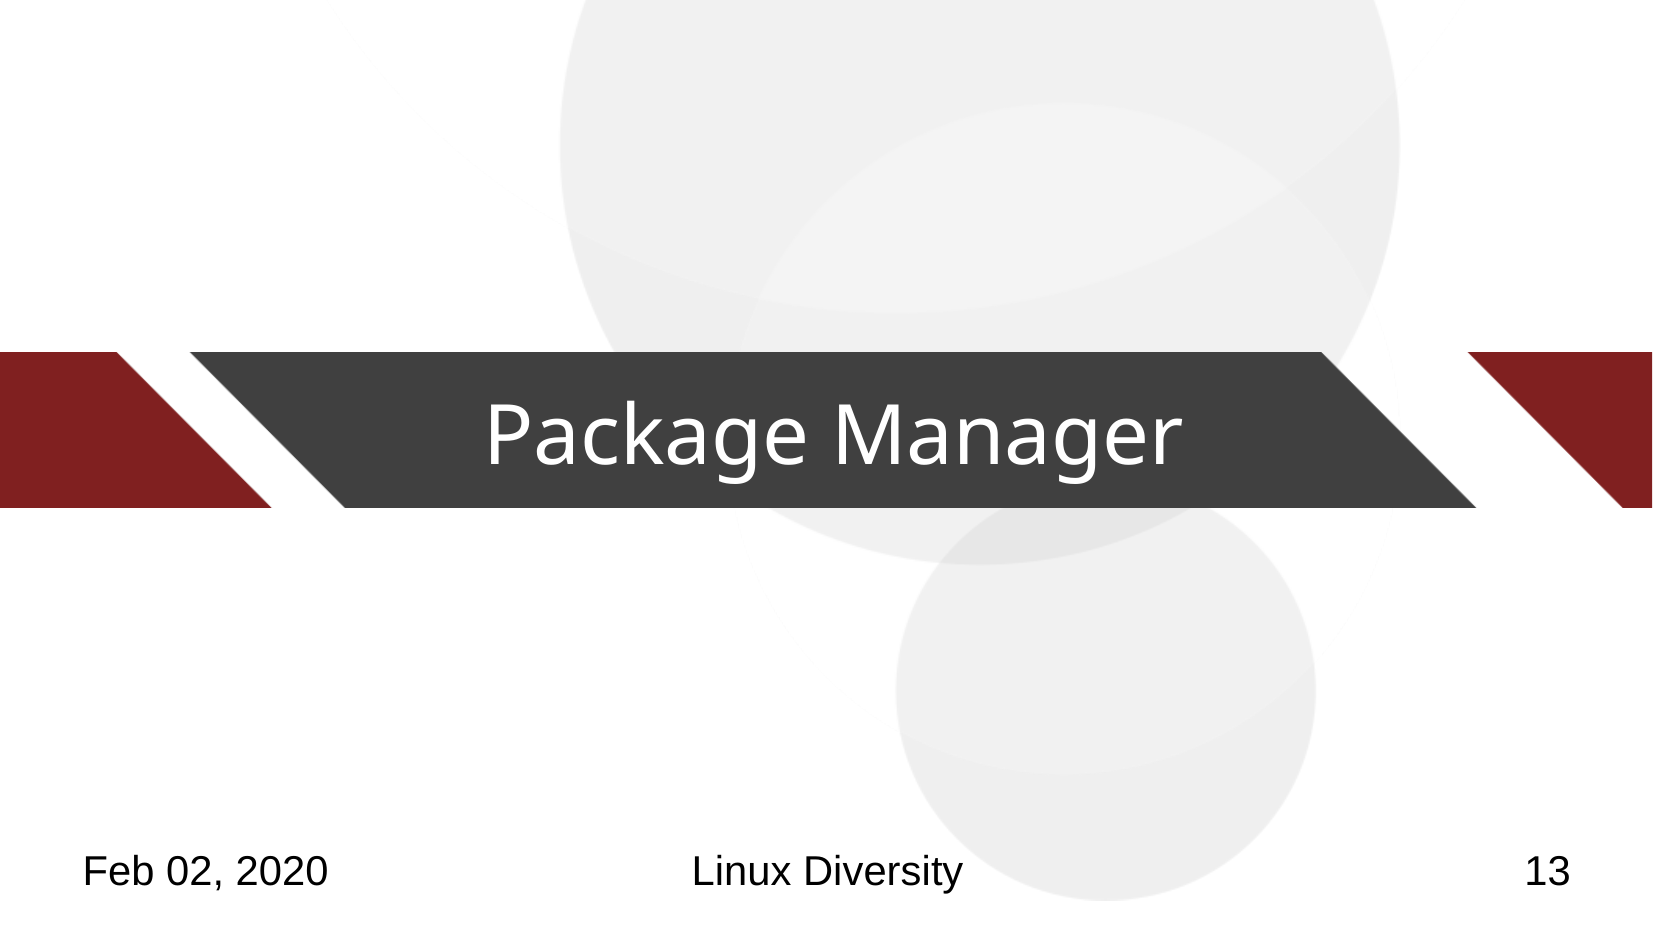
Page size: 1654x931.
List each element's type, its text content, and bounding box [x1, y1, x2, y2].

picture [0, 352, 1653, 508]
title Package Manager [120, 354, 1549, 511]
